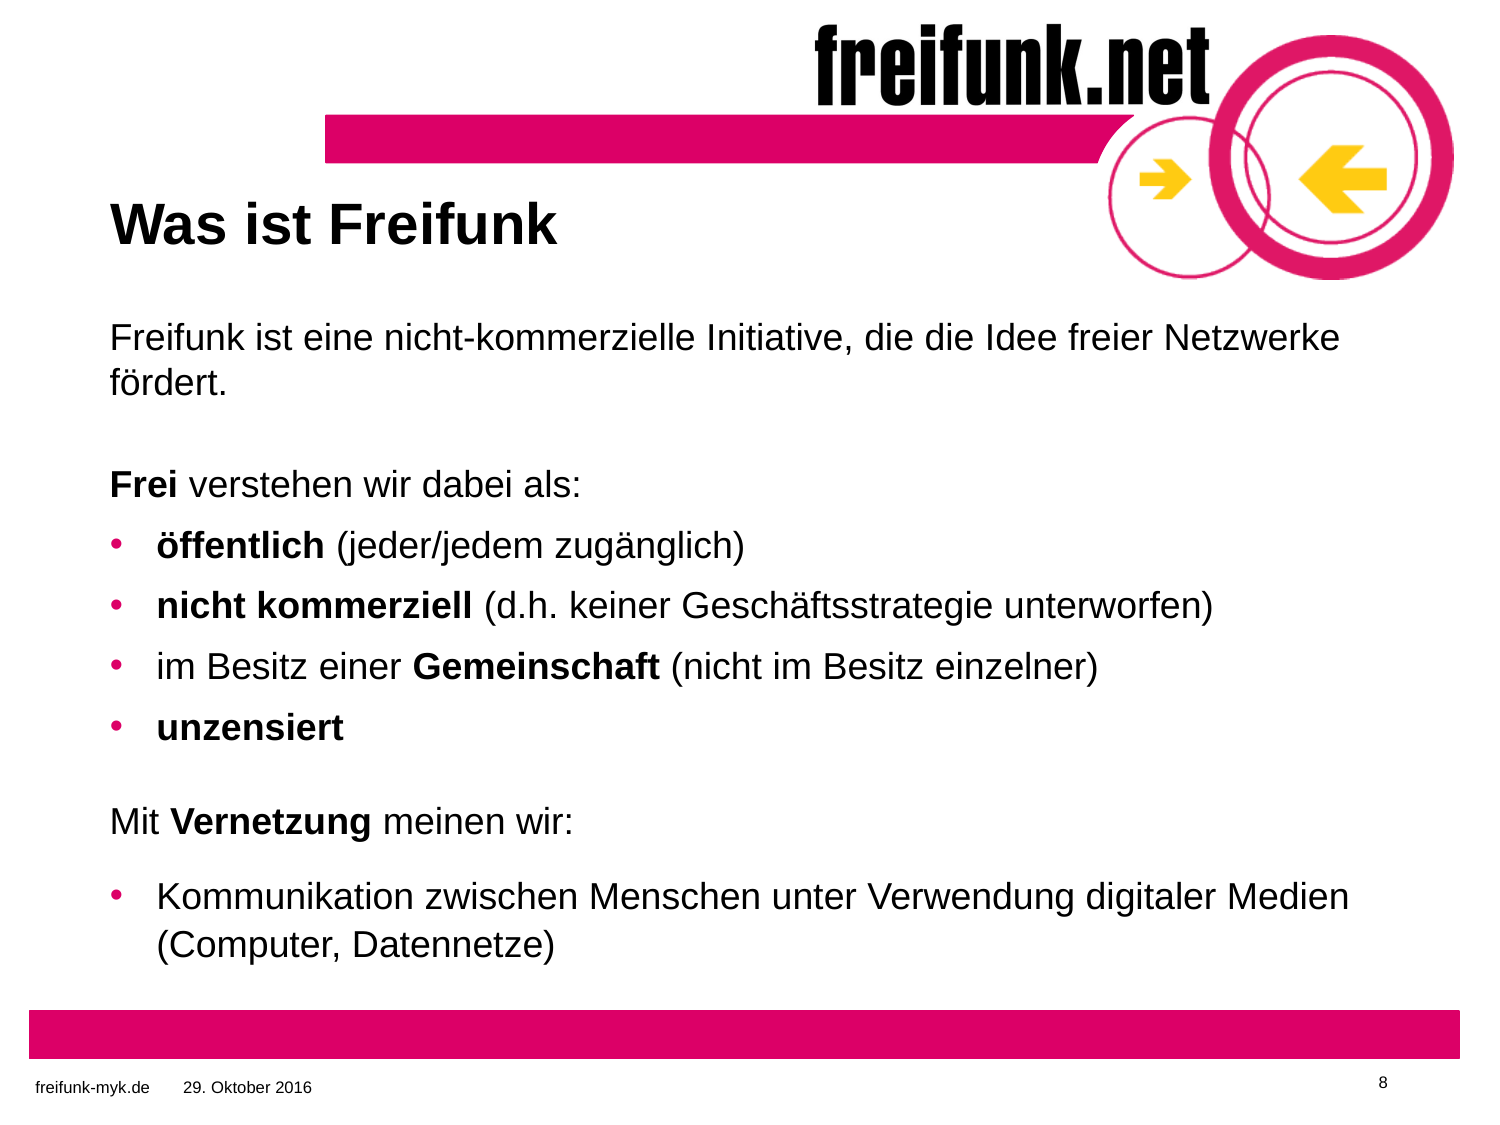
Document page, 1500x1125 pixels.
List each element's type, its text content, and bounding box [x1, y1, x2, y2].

list Freifunk ist eine nicht-kommerzielle Initiative, die die Idee freier Netzwerke fördert. Frei verstehen wir dabei als: öffentlich (jeder/jedem zugänglich) nicht kommerziell (d.h. keiner Geschäftsstrategie unterworfen) im Besitz einer Gemeinschaft (nicht im Besitz einzelner) unzensiert Mit Vernetzung meinen wir: Kommunikation zwischen Menschen unter Verwendung digitaler Medien (Computer, Datennetze) [109, 312, 1391, 1000]
title Was ist Freifunk [110, 160, 1093, 282]
picture [816, 24, 1454, 280]
